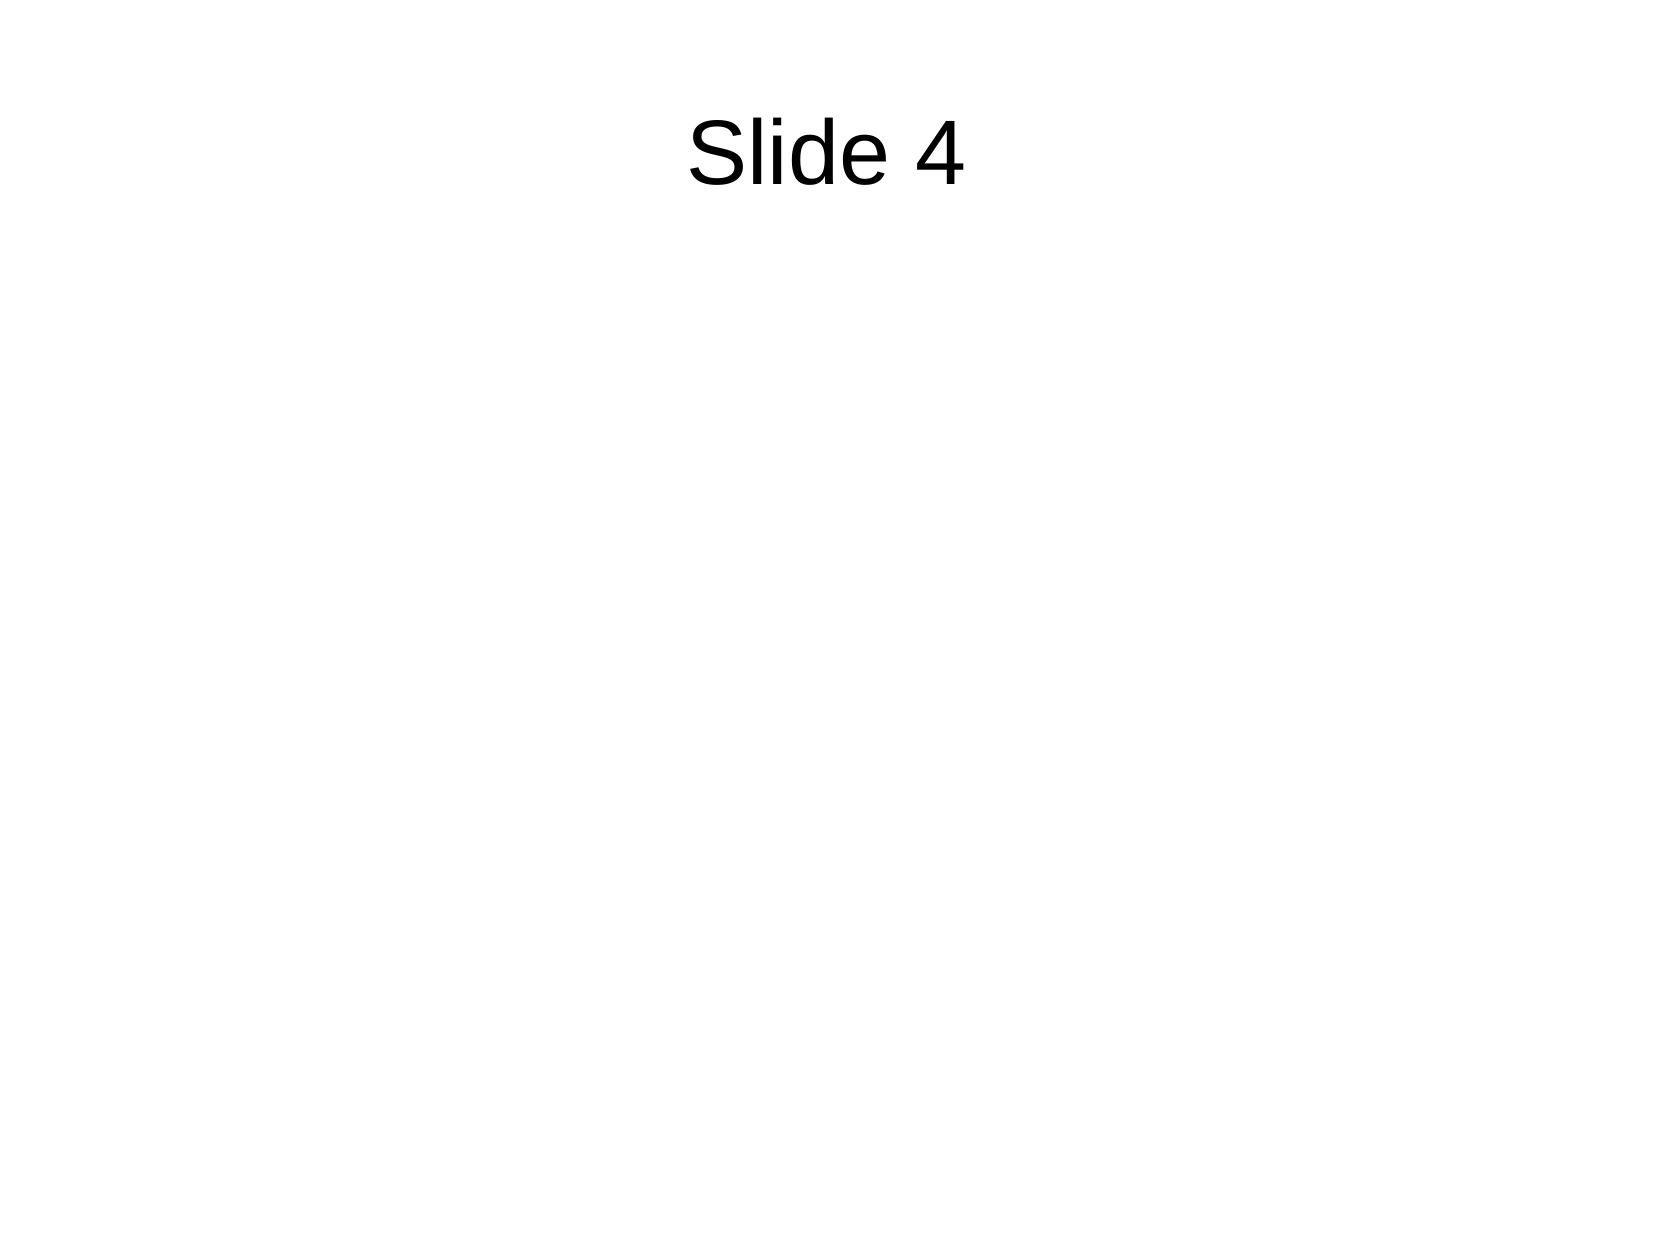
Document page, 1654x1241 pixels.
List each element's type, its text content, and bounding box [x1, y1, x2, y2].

title Slide 4 [82, 49, 1571, 257]
